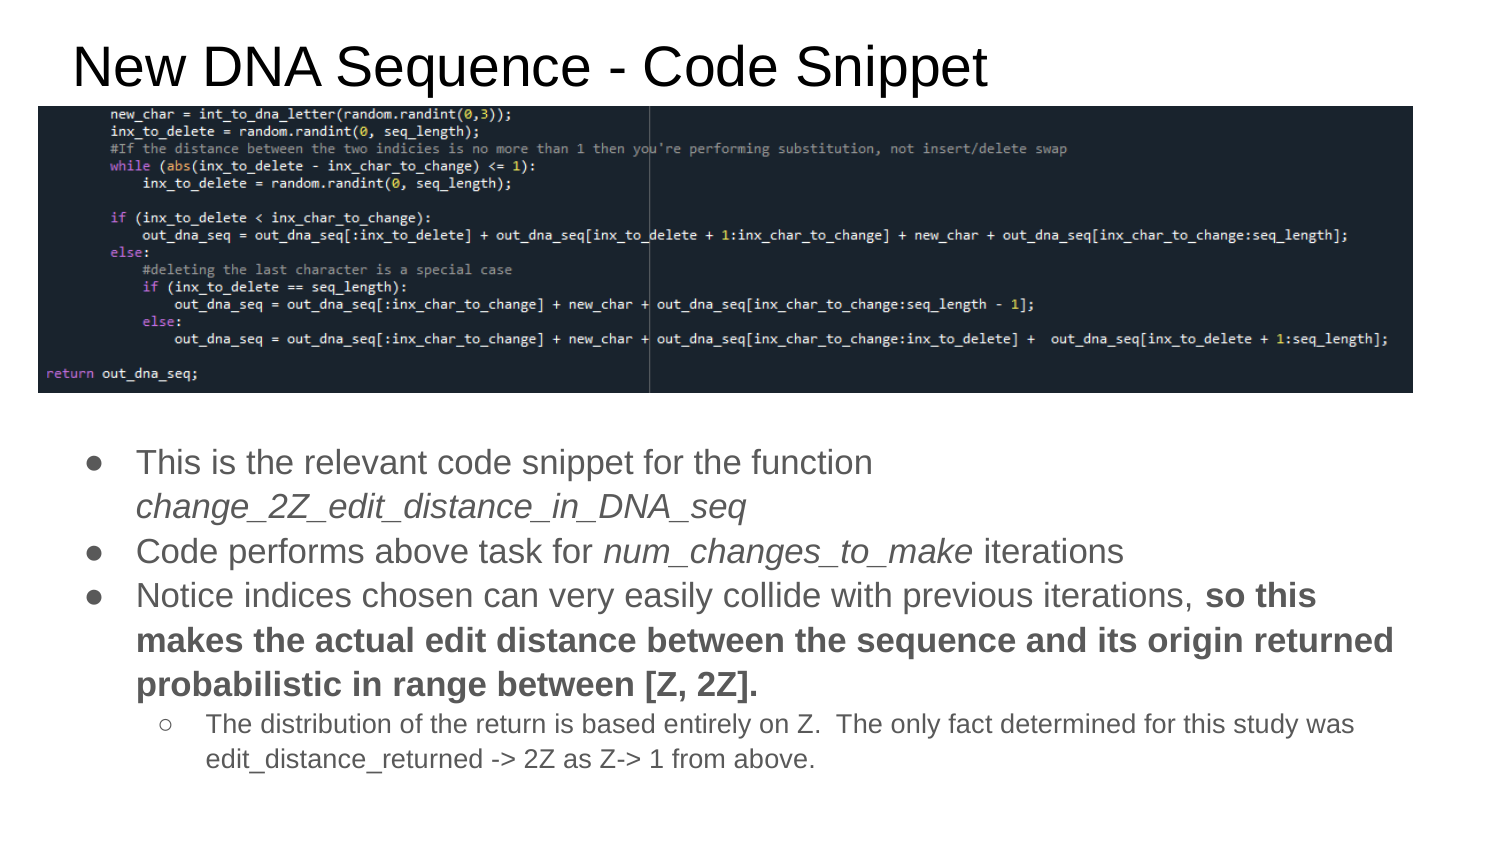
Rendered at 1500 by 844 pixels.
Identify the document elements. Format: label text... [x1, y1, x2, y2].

picture [38, 106, 1413, 393]
list This is the relevant code snippet for the function change_2Z_edit_distance_in_DNA_seq Code performs above task for num_changes_to_make iterations Notice indices chosen can very easily collide with previous iterations, so this makes the actual edit distance between the sequence and its origin returned probabilistic in range between [Z, 2Z]. The distribution of the return is based entirely on Z. The only fact determined for this study was edit_distance_returned -> 2Z as Z-> 1 from above. [51, 421, 1449, 793]
title New DNA Sequence - Code Snippet [57, 20, 1456, 114]
